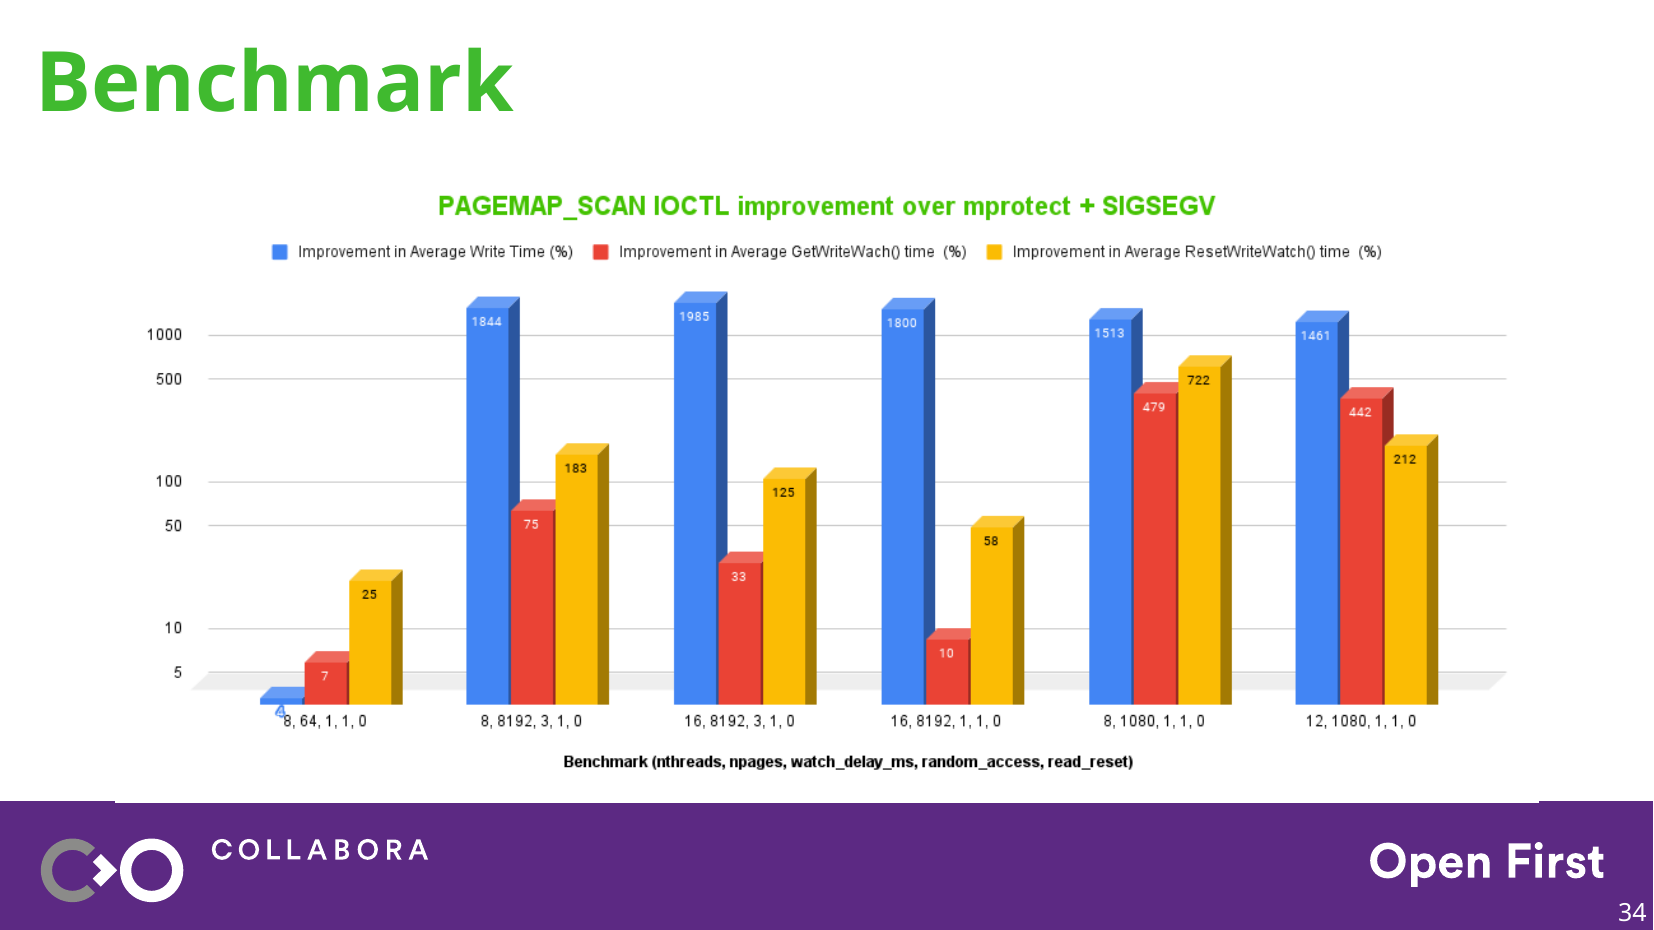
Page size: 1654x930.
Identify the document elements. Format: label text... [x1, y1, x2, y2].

picture [115, 159, 1539, 803]
title Benchmark [35, 28, 1608, 192]
